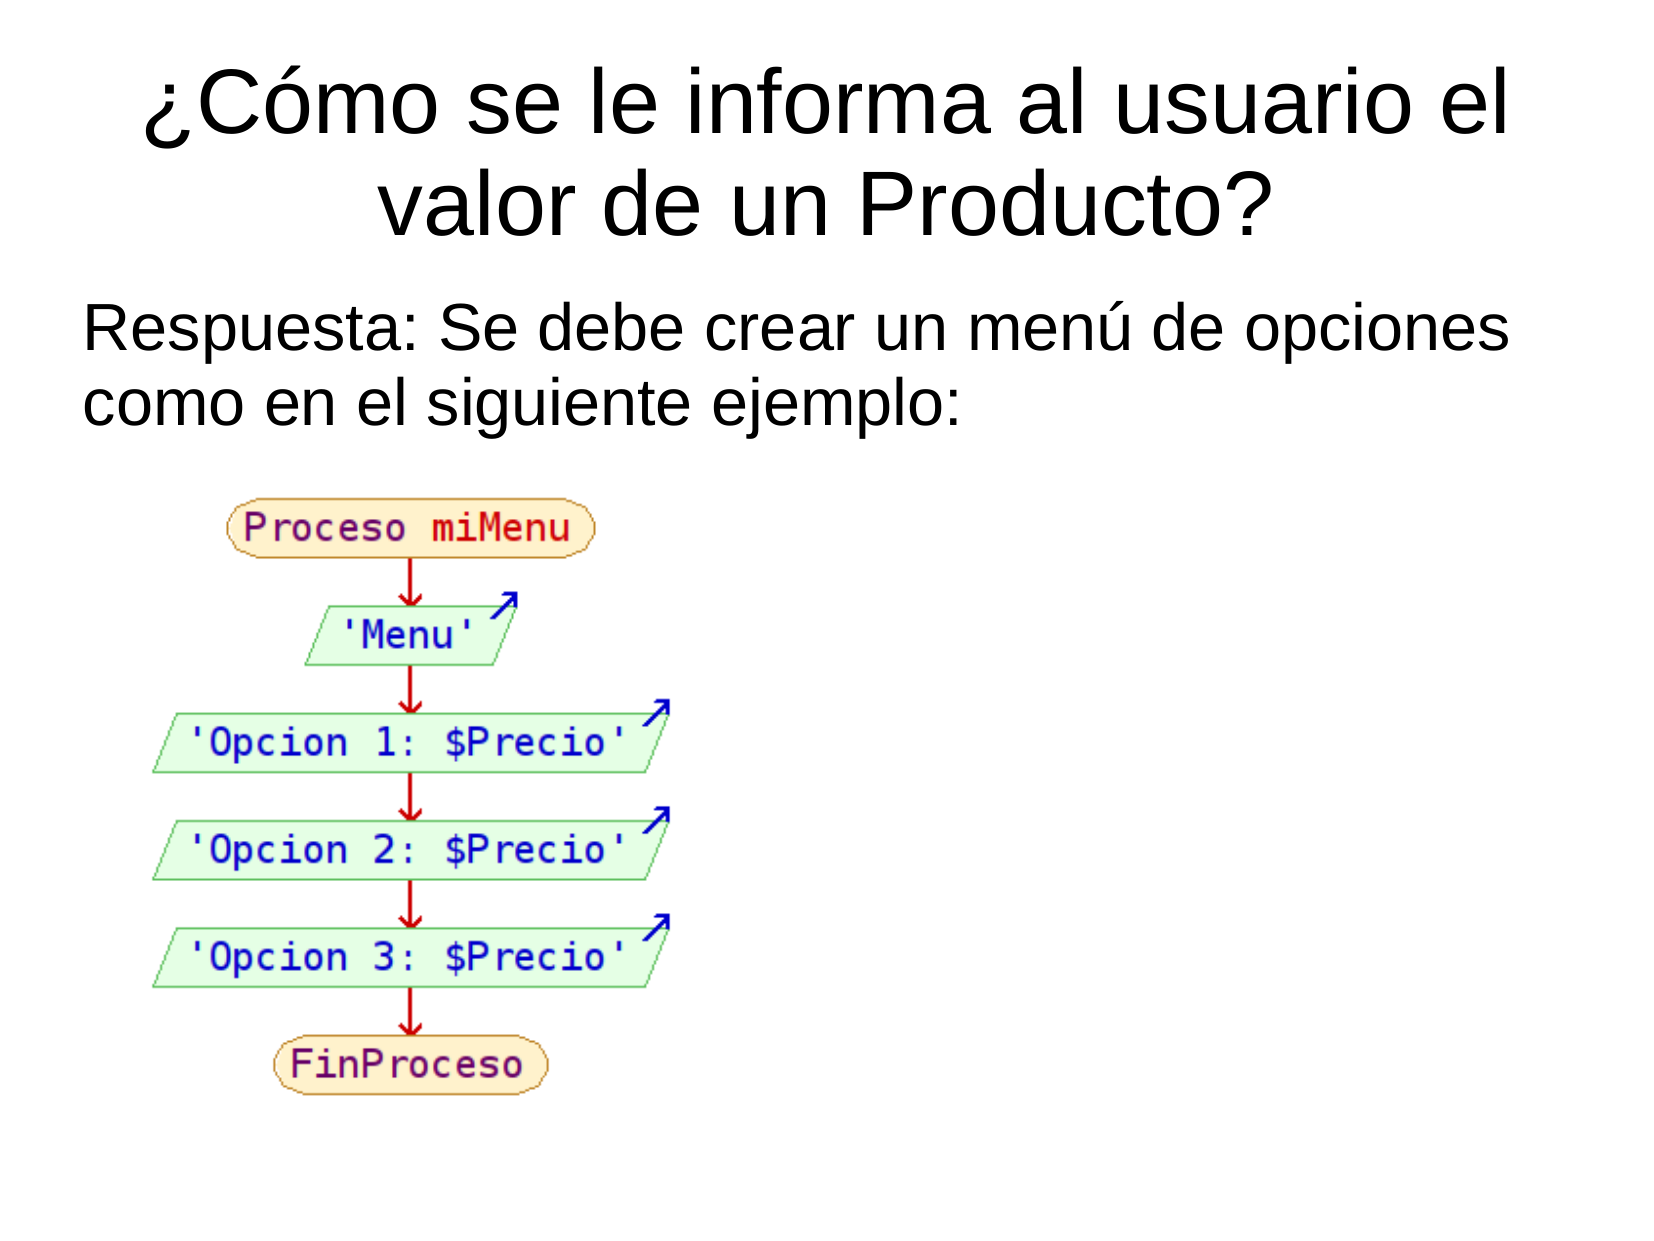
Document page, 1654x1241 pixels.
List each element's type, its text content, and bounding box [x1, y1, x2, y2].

picture [145, 479, 676, 1162]
list Respuesta: Se debe crear un menú de opciones como en el siguiente ejemplo: [82, 290, 1571, 1010]
title ¿Cómo se le informa al usuario el valor de un Producto? [82, 49, 1571, 257]
